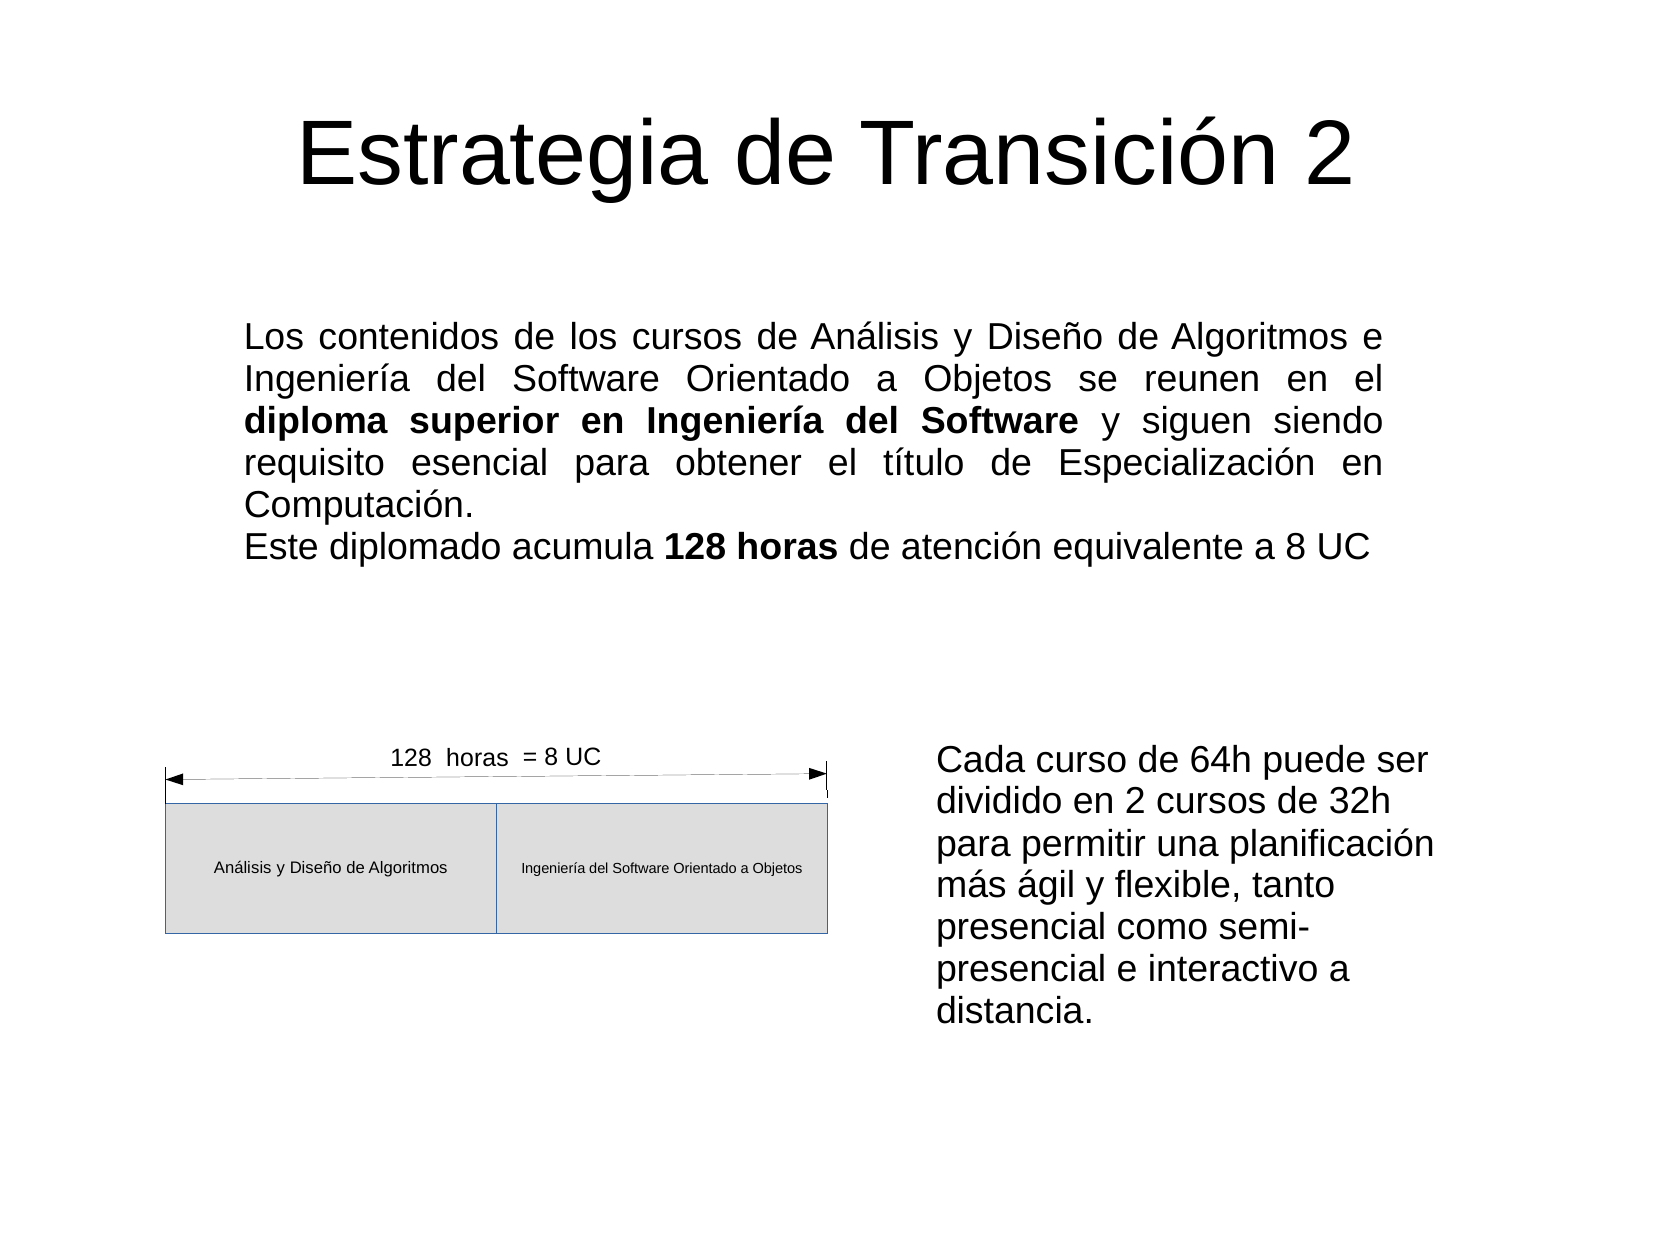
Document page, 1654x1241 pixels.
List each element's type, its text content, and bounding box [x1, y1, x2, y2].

title Estrategia de Transición 2 [82, 49, 1571, 257]
text_box Los contenidos de los cursos de Análisis y Diseño de Algoritmos e Ingeniería del Software Orientado a Objetos se reunen en el diploma superior en Ingeniería del Software y siguen siendo requisito esencial para obtener el título de Especialización en Computación. Este diplomado acumula 128 horas de atención equivalente a 8 UC [228, 308, 1399, 576]
text_box Análisis y Diseño de Algoritmos [165, 803, 496, 934]
text_box Ingeniería del Software Orientado a Objetos [496, 803, 828, 934]
text_box Cada curso de 64h puede ser dividido en 2 cursos de 32h para permitir una planificación más ágil y flexible, tanto presencial como semi-presencial e interactivo a distancia. [921, 730, 1489, 1040]
